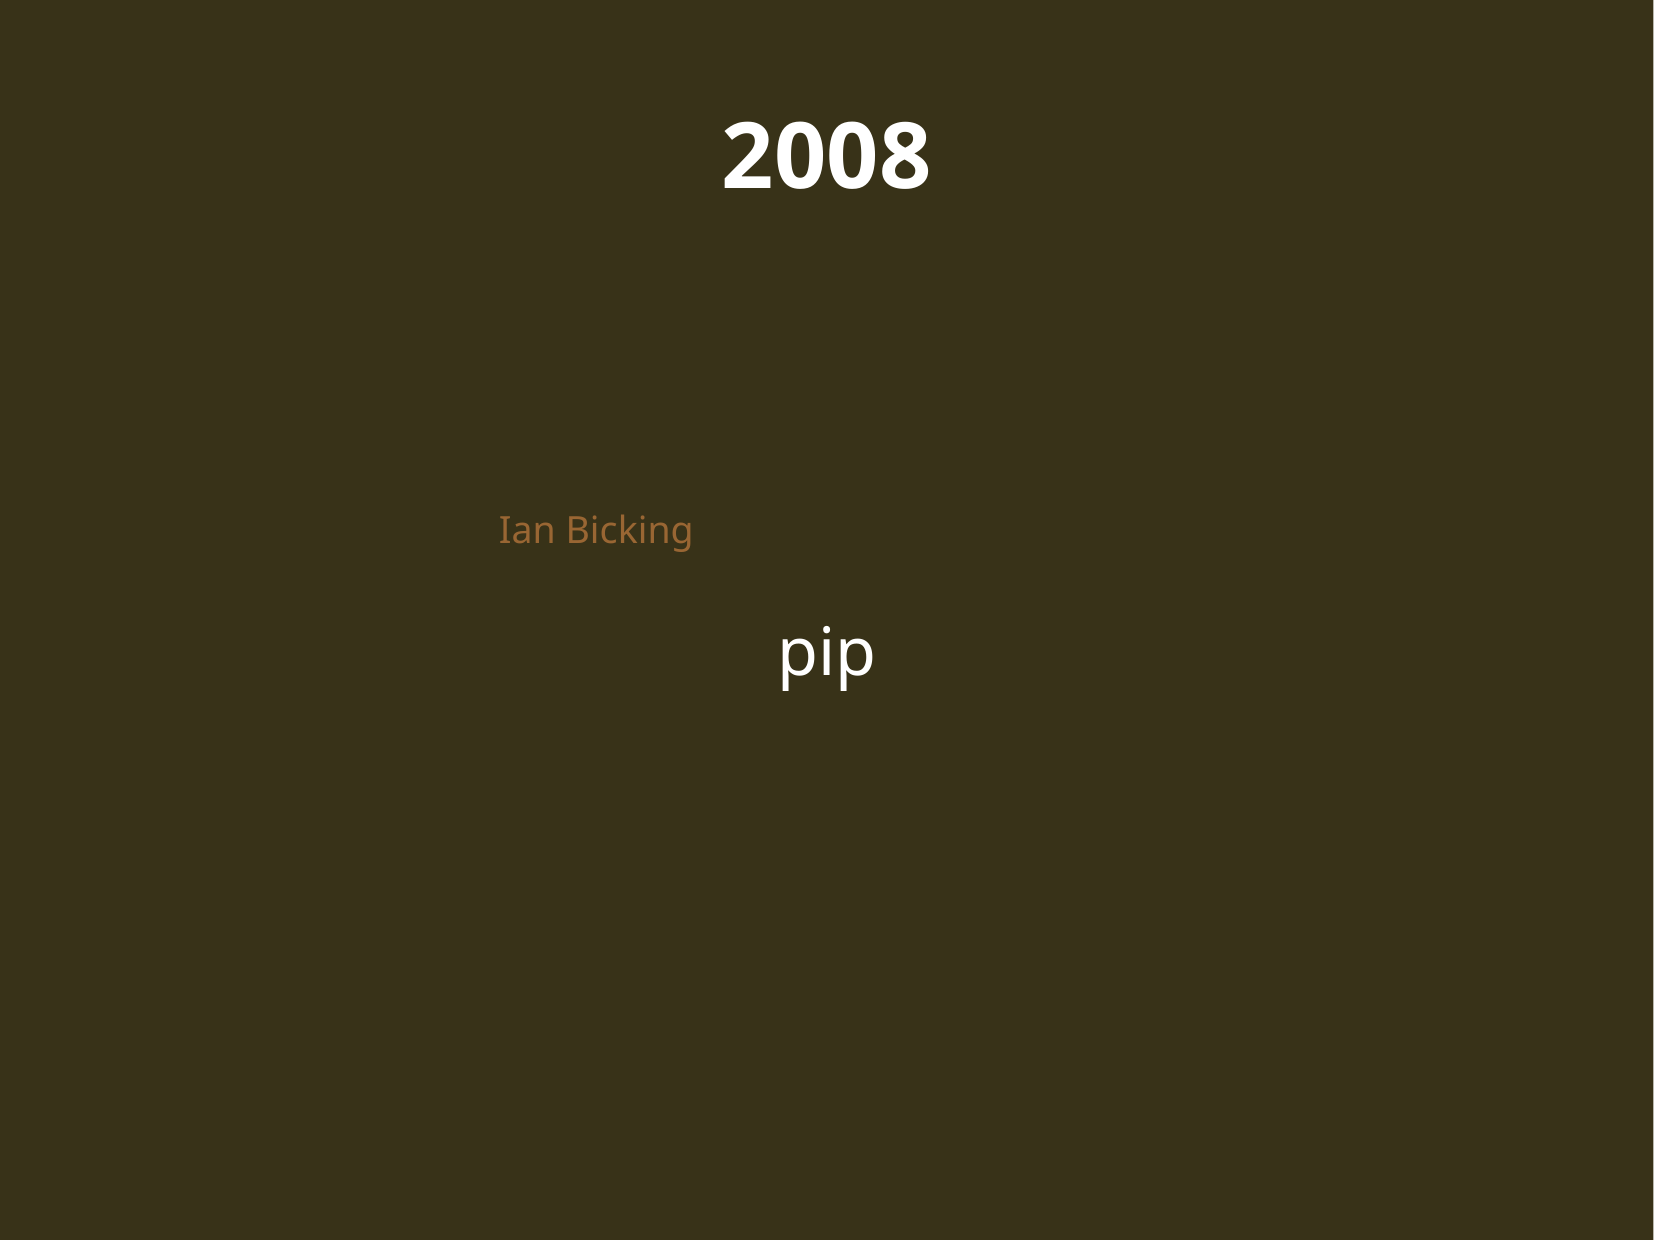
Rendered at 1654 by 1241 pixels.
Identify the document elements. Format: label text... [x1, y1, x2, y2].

subtitle pip [82, 290, 1571, 1010]
text_box Ian Bicking [484, 496, 697, 554]
title 2008 [82, 49, 1571, 257]
